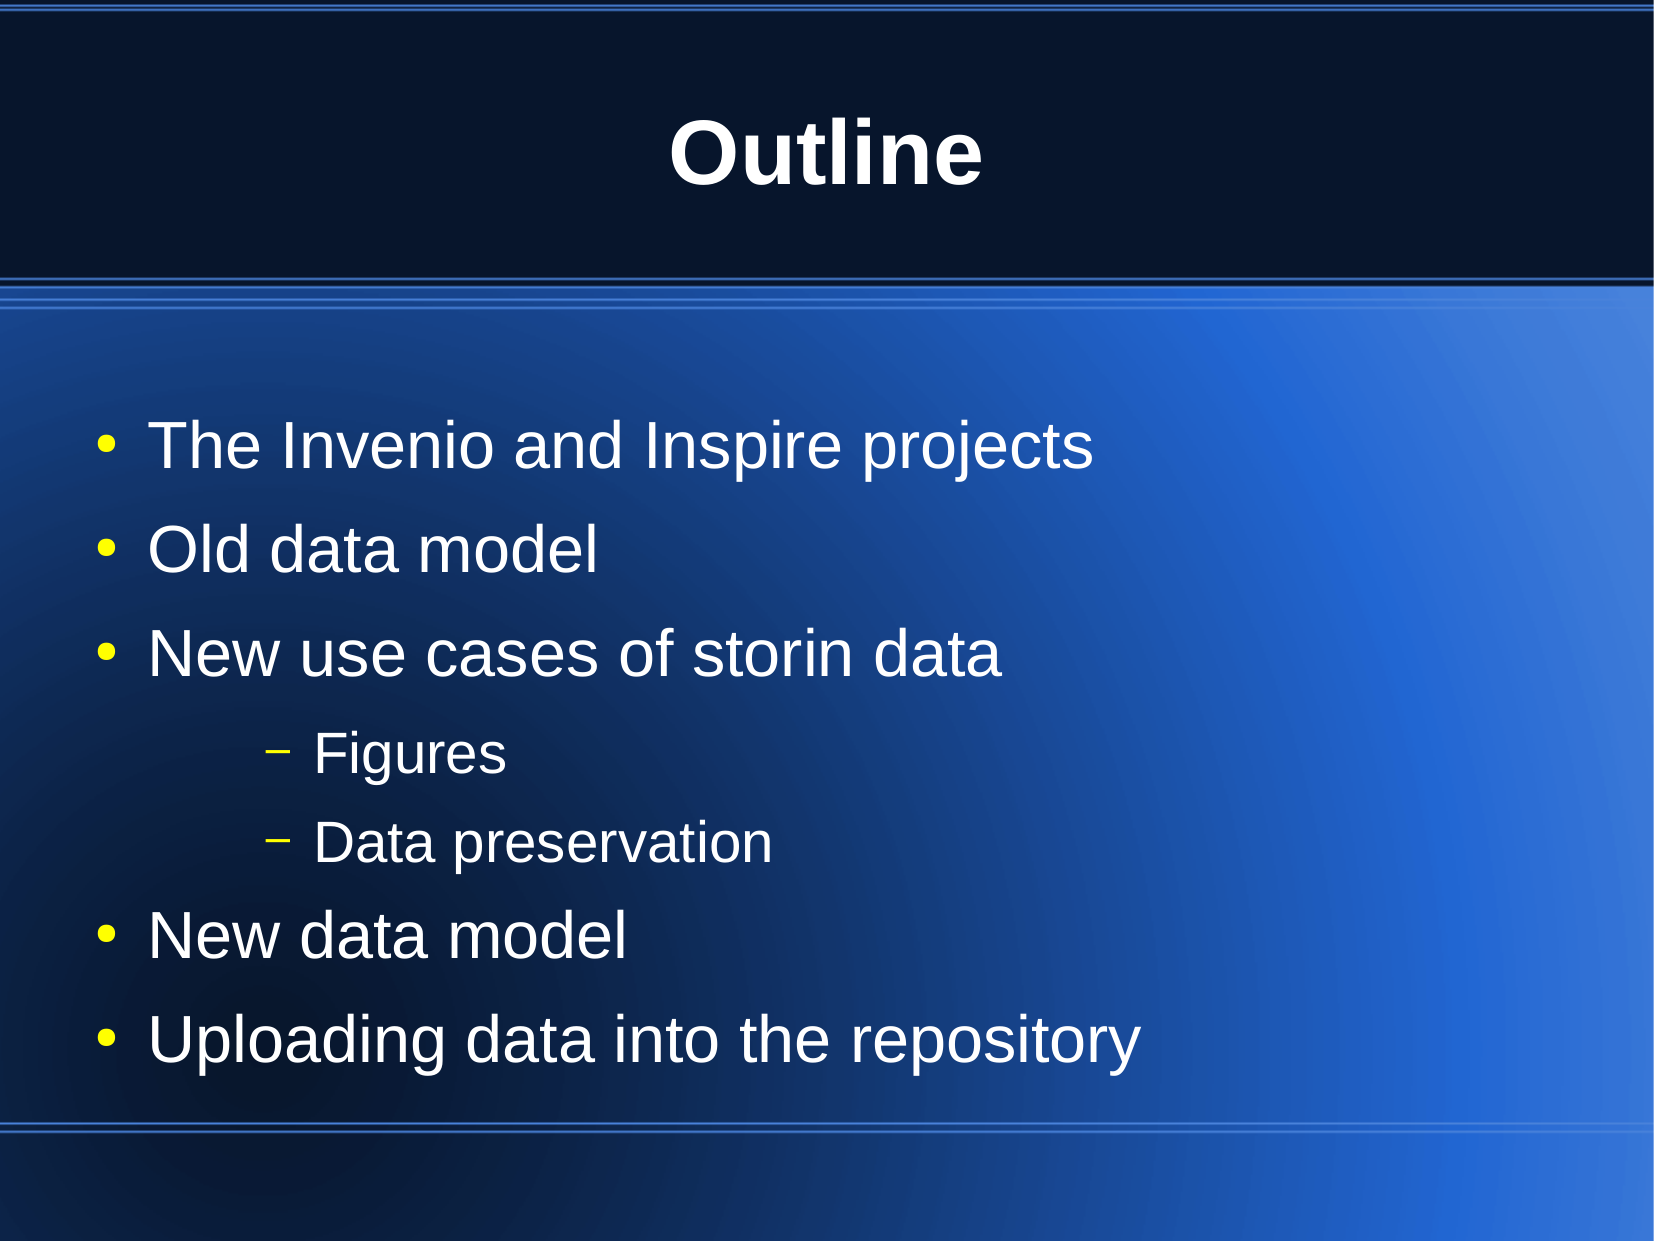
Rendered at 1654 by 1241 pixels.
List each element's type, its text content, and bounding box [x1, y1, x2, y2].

title Outline [82, 49, 1571, 257]
list The Invenio and Inspire projects Old data model New use cases of storin data Figures Data preservation New data model Uploading data into the repository [76, 303, 1565, 1123]
picture [0, 0, 1654, 1241]
